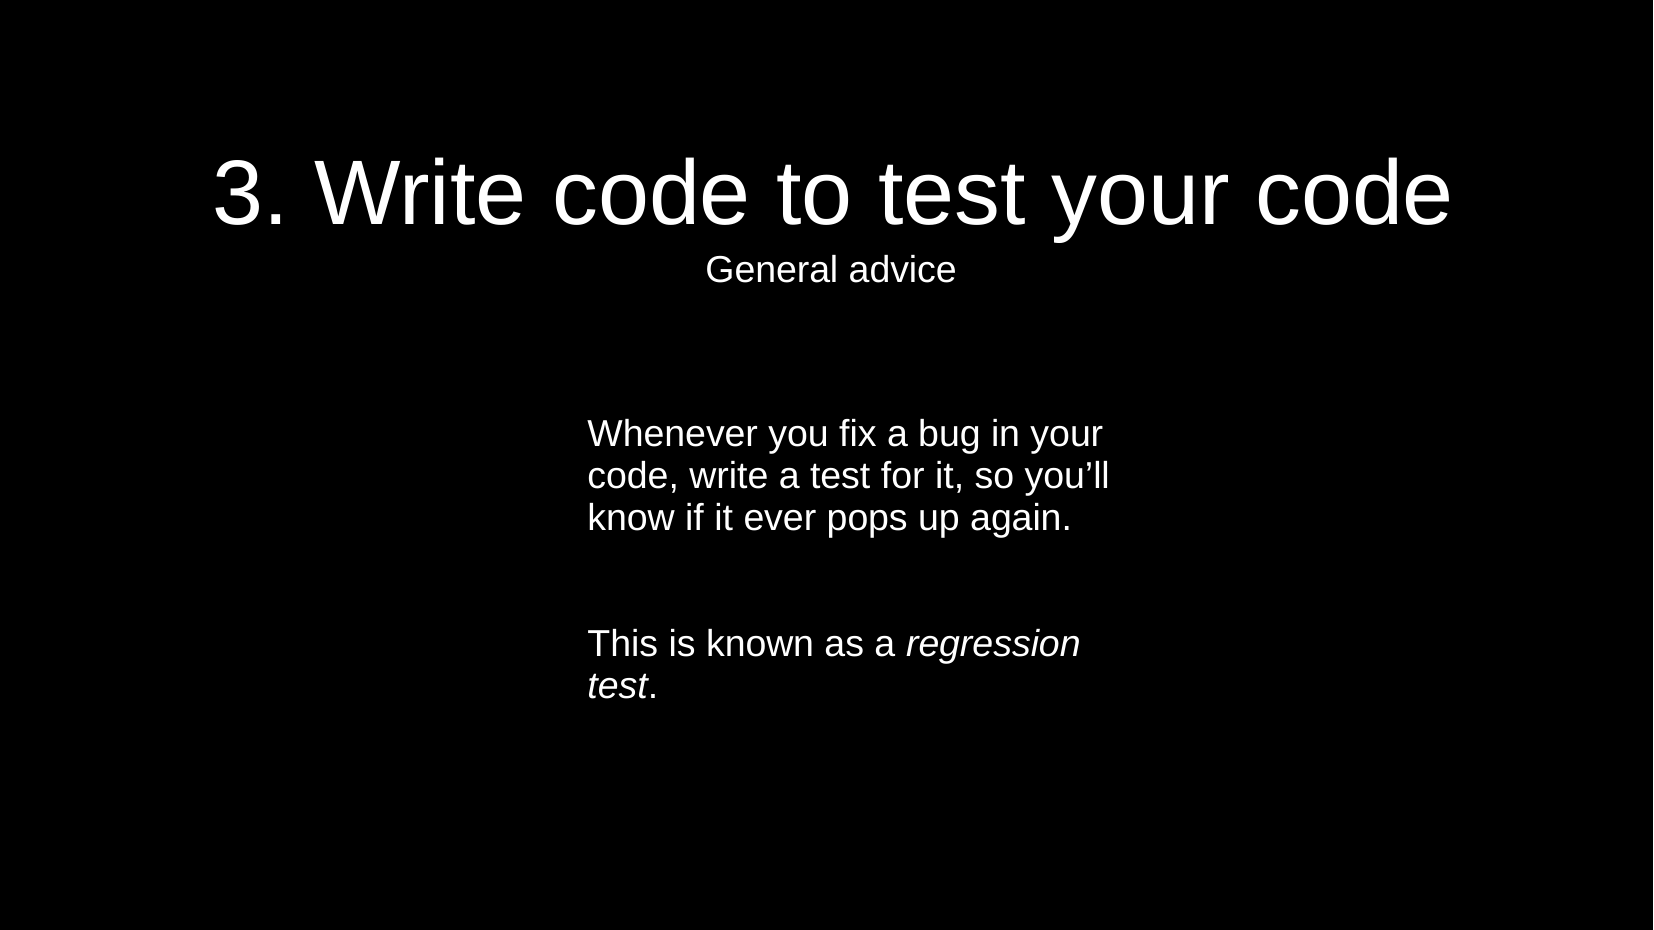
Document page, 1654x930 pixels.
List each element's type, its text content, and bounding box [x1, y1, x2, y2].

text_box Whenever you fix a bug in your code, write a test for it, so you’ll know if it ever pops up again. This is known as a regression test. [572, 405, 1146, 714]
title 3. Write code to test your code [90, 114, 1578, 271]
title General advice [87, 191, 1576, 348]
